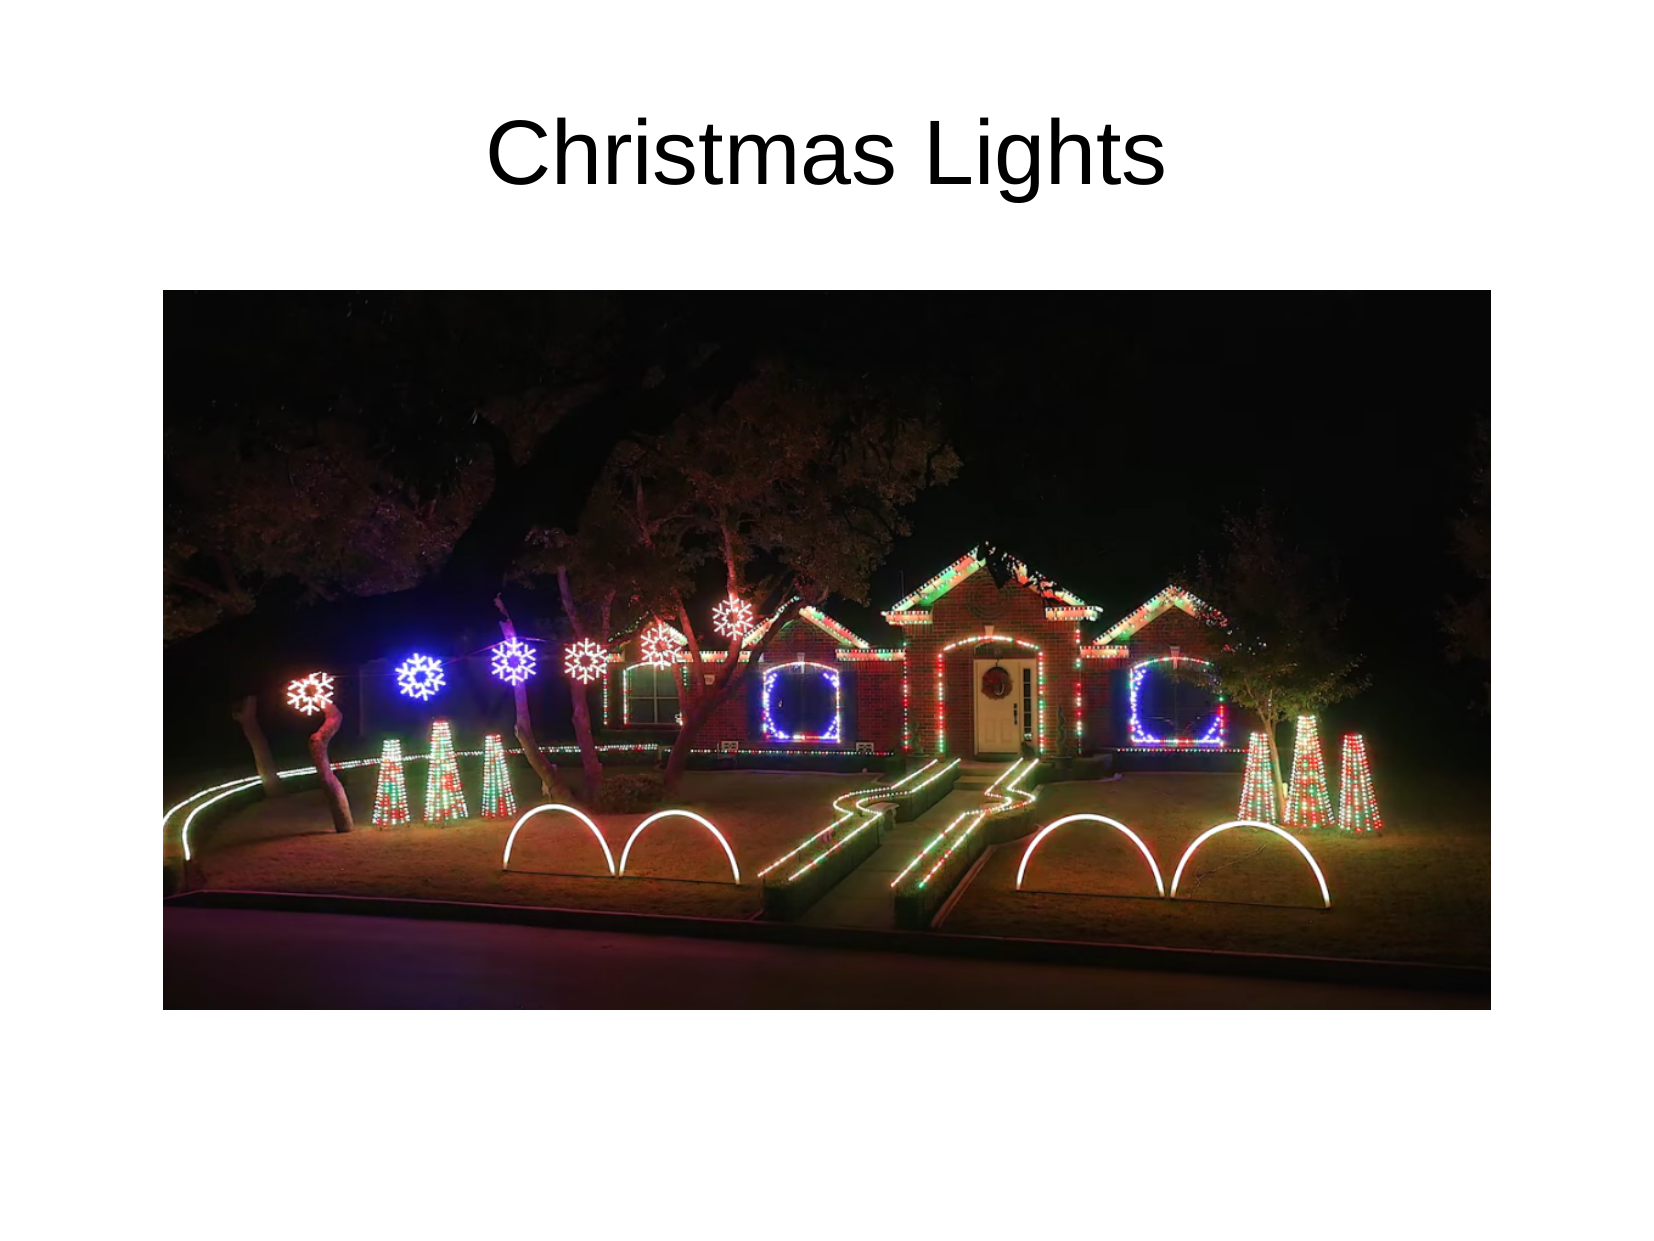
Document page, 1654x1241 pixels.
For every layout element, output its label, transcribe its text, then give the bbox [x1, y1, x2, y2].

title Christmas Lights [82, 49, 1571, 257]
picture [163, 290, 1491, 1010]
